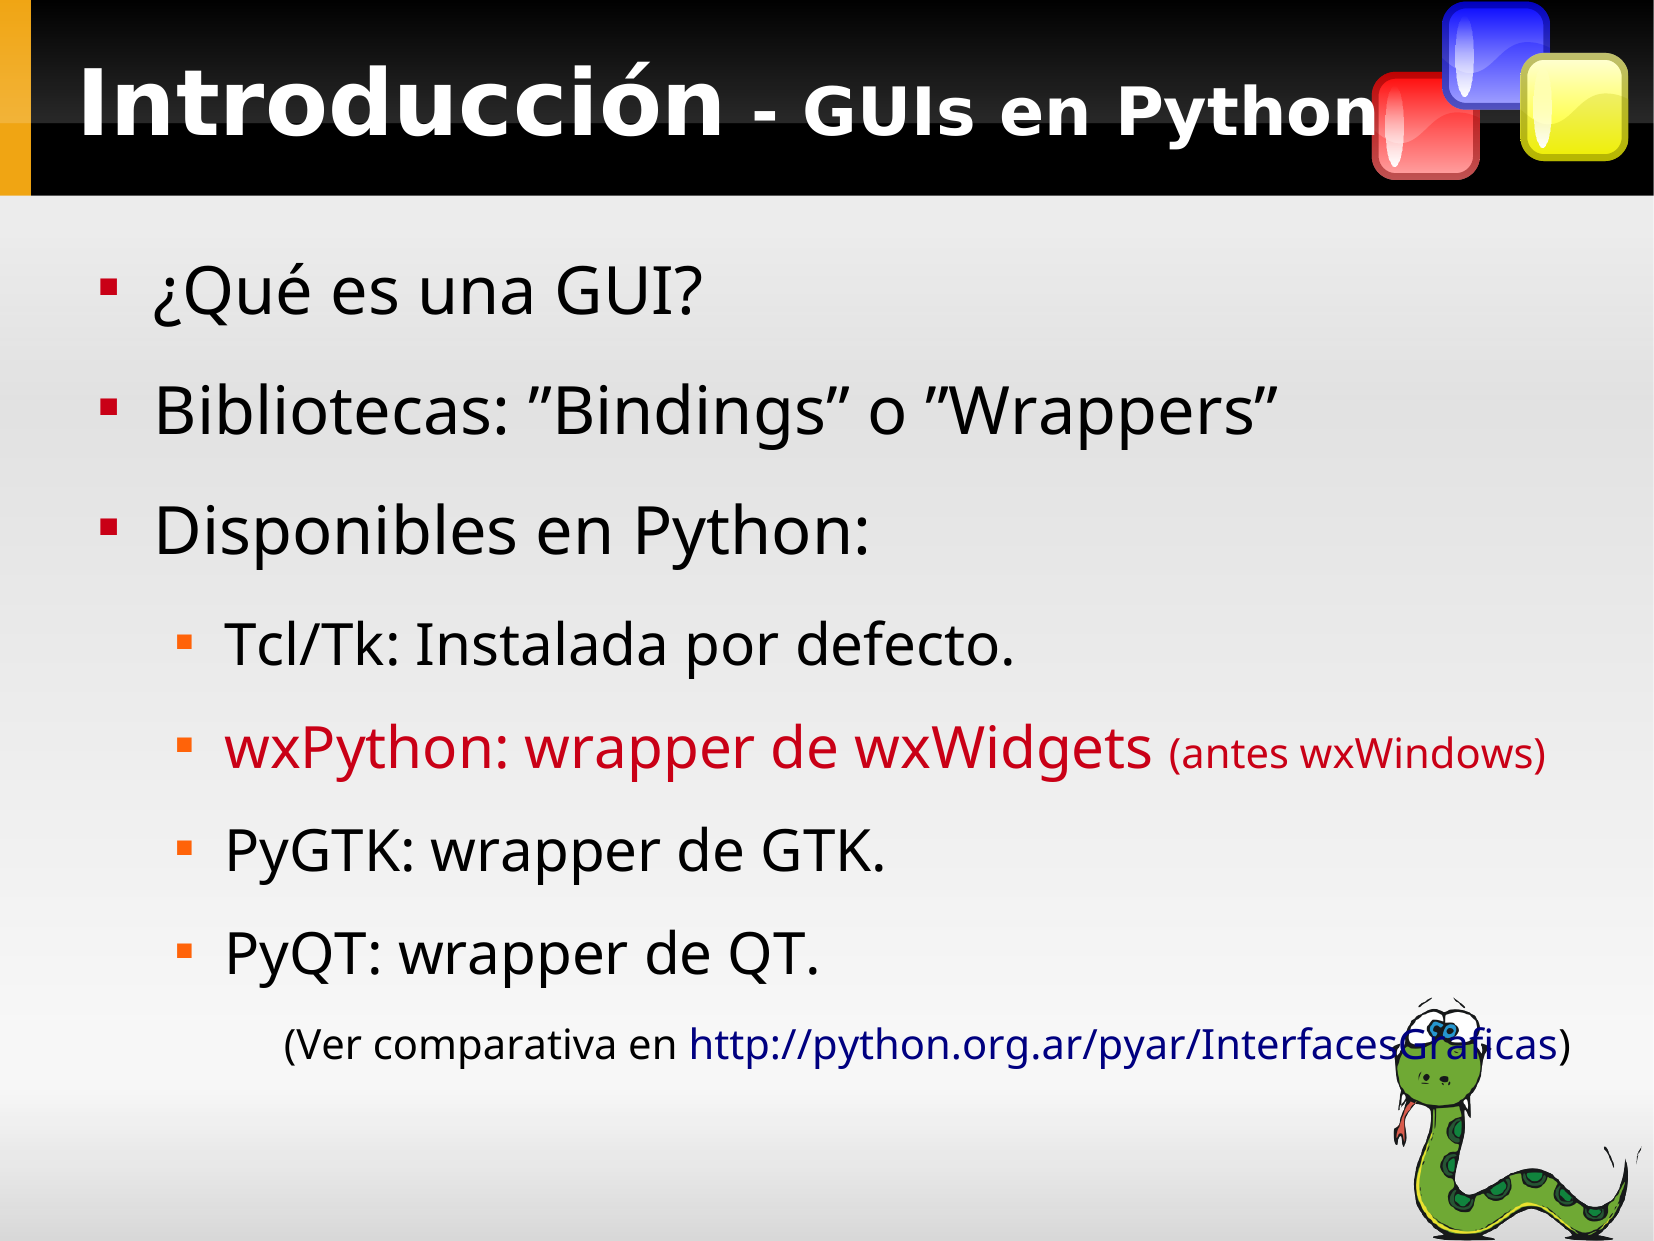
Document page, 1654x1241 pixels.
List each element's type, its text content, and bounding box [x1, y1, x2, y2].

title Introducción - GUIs en Python [76, 0, 1565, 208]
list ¿Qué es una GUI? Bibliotecas: ”Bindings” o ”Wrappers” Disponibles en Python: Tcl/Tk: Instalada por defecto. wxPython: wrapper de wxWidgets (antes wxWindows) PyGTK: wrapper de GTK. PyQT: wrapper de QT. (Ver comparativa en http://python.org.ar/pyar/InterfacesGraficas) [82, 242, 1571, 1154]
picture [0, 0, 1654, 1241]
